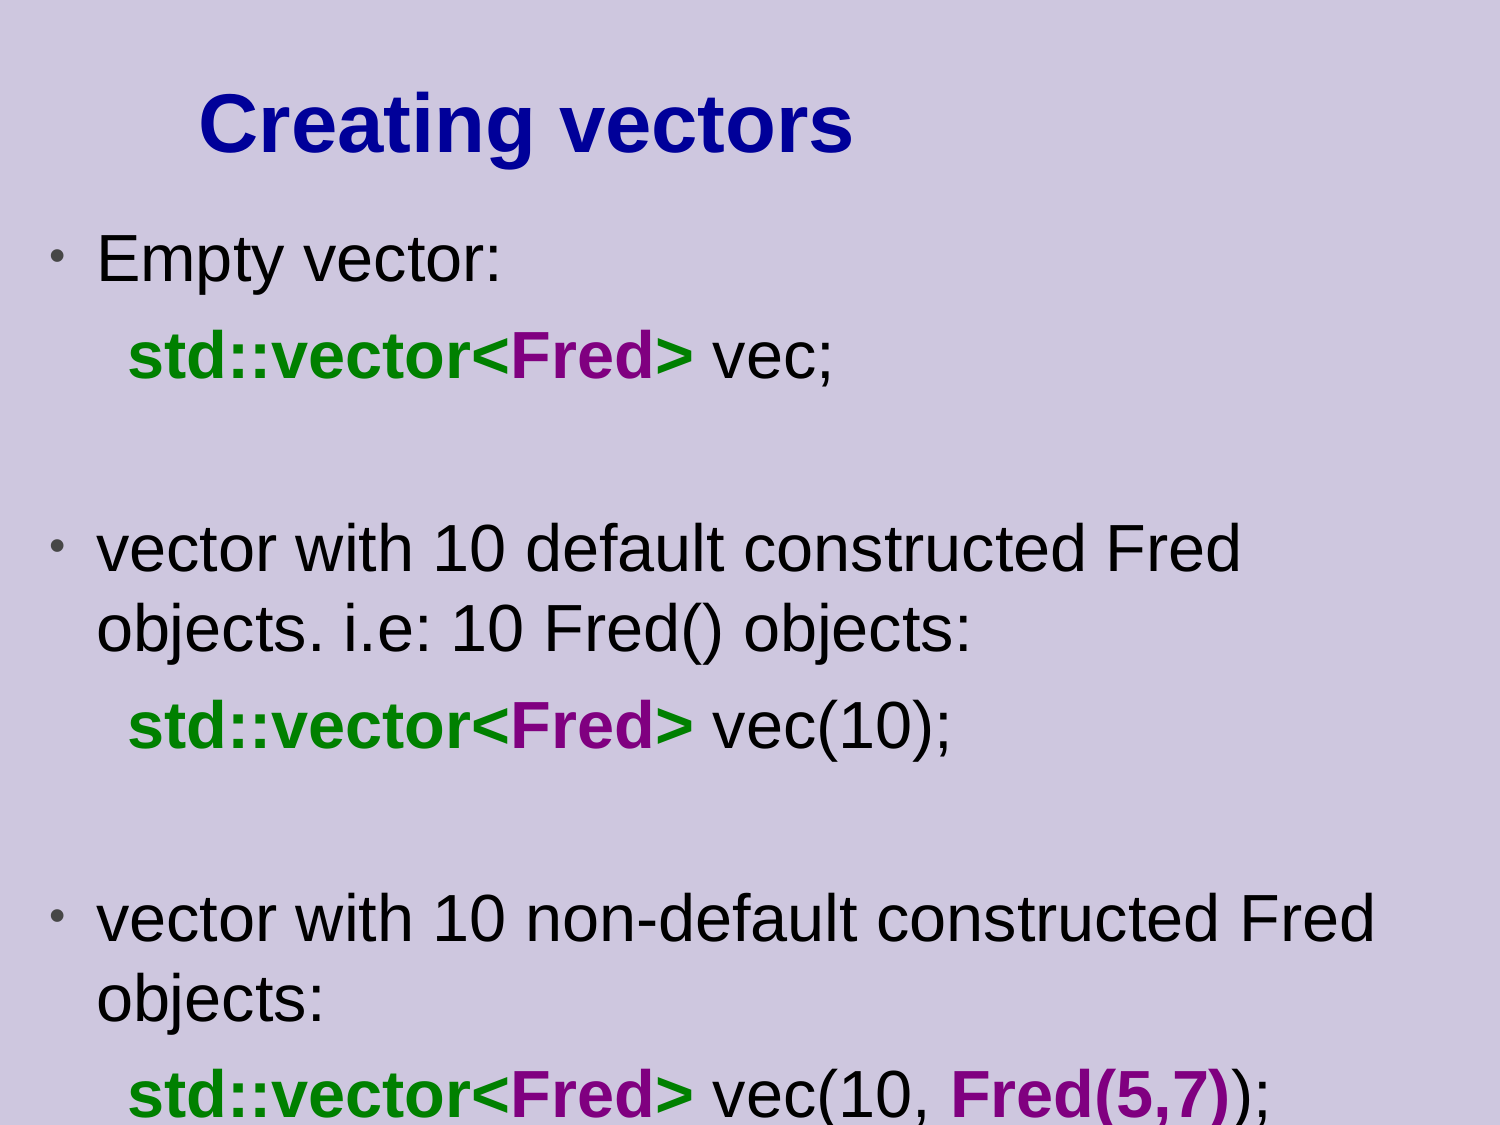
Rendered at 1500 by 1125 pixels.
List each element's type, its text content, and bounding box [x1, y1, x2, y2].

title Creating vectors [198, 32, 1468, 206]
list Empty vector: std::vector<Fred> vec; vector with 10 default constructed Fred objects. i.e: 10 Fred() objects: std::vector<Fred> vec(10); vector with 10 non-default constructed Fred objects: std::vector<Fred> vec(10, Fred(5,7)); [49, 215, 1468, 1080]
